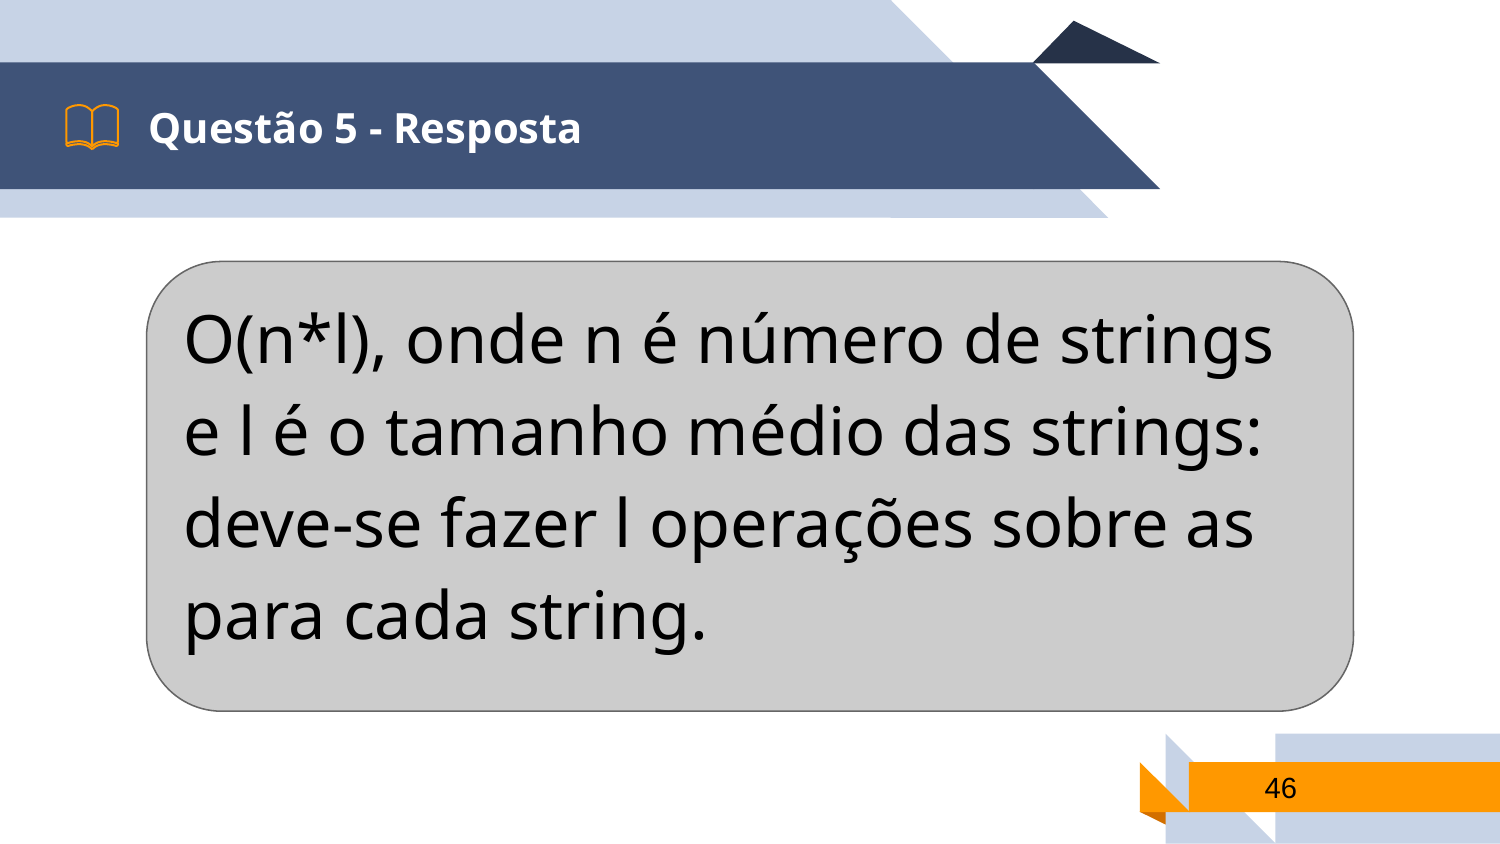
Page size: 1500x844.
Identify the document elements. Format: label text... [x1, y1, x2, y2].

title Questão 5 - Resposta [133, 64, 997, 190]
slide_number <number> [1249, 760, 1494, 813]
text_box O(n*l), onde n é número de strings e l é o tamanho médio das strings: deve-se fazer l operações sobre as para cada string. [146, 261, 1354, 712]
